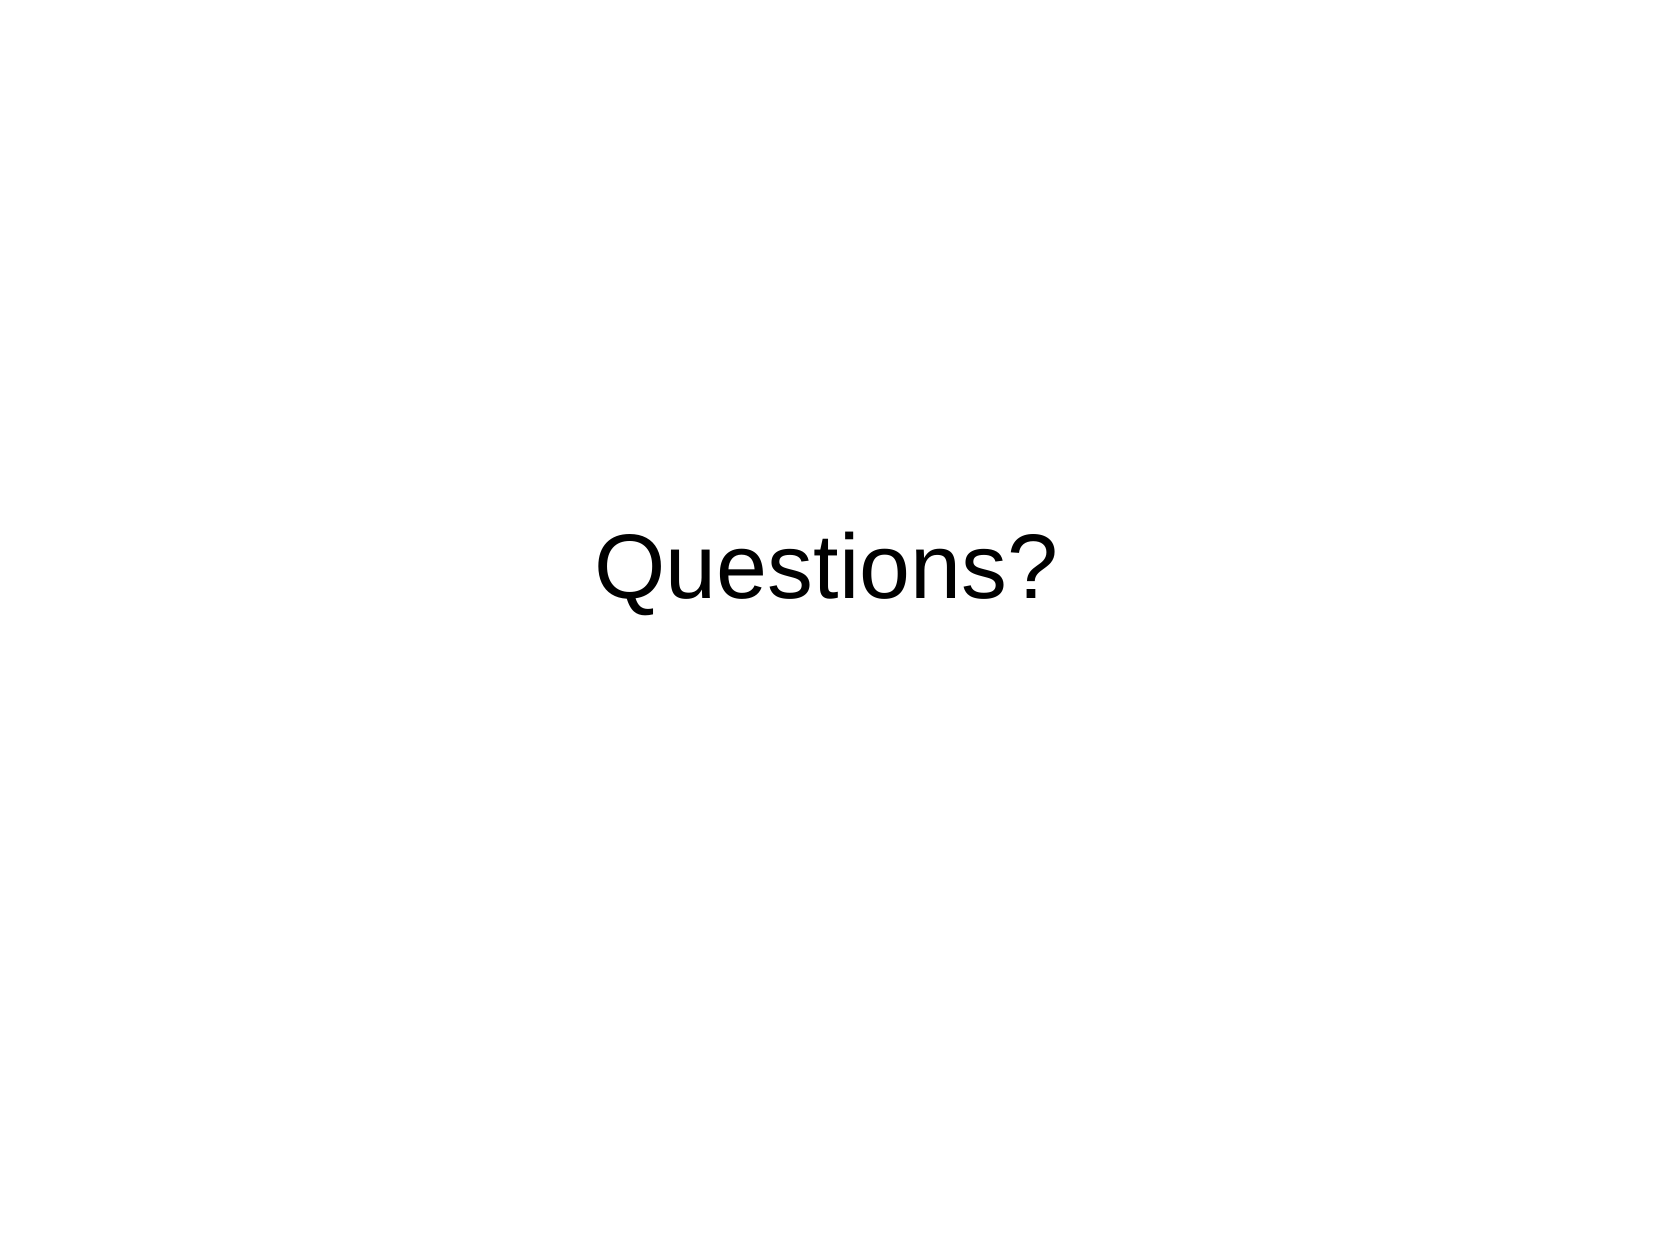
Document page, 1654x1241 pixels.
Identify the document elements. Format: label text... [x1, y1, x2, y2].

title Questions? [82, 462, 1571, 670]
